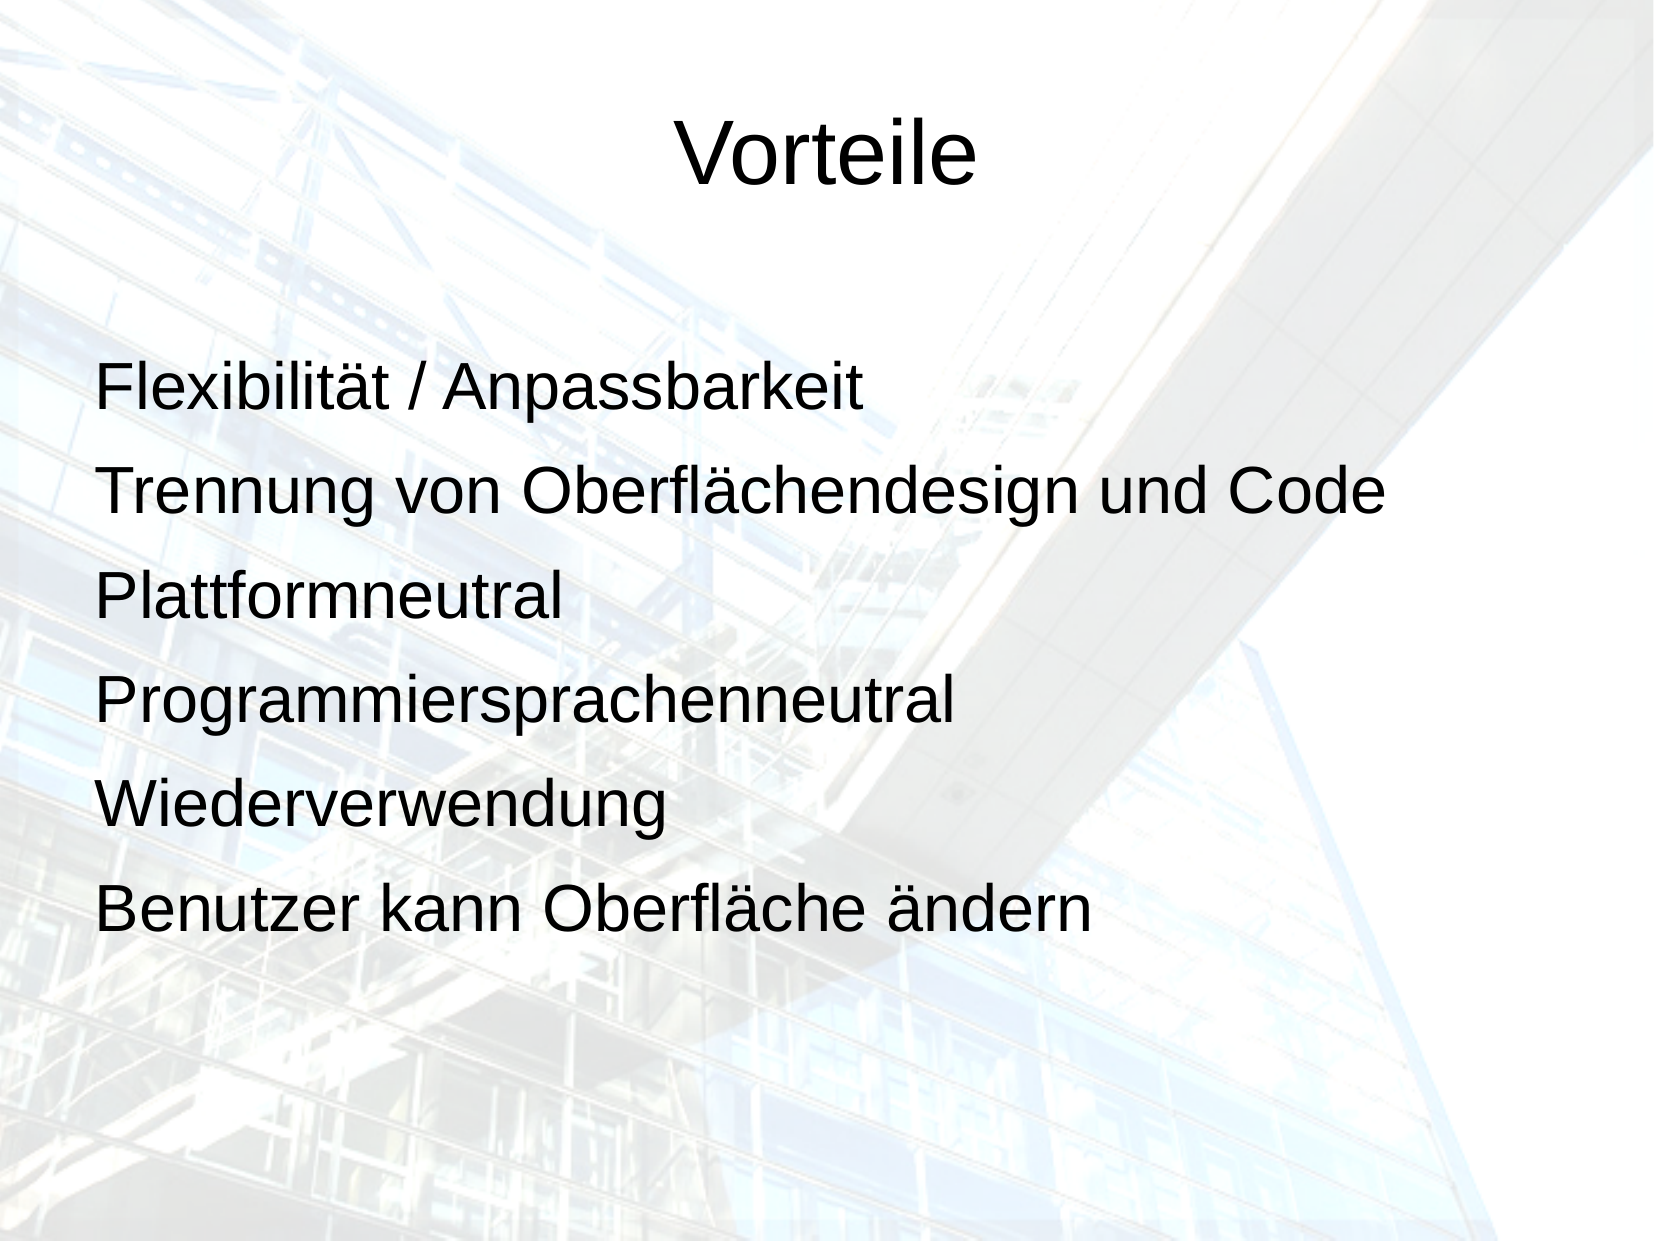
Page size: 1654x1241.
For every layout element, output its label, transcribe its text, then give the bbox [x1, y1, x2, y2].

picture [0, 0, 1654, 1241]
list Flexibilität / Anpassbarkeit Trennung von Oberflächendesign und Code Plattformneutral Programmiersprachenneutral Wiederverwendung Benutzer kann Oberfläche ändern [76, 349, 1565, 1004]
title Vorteile [82, 56, 1571, 250]
